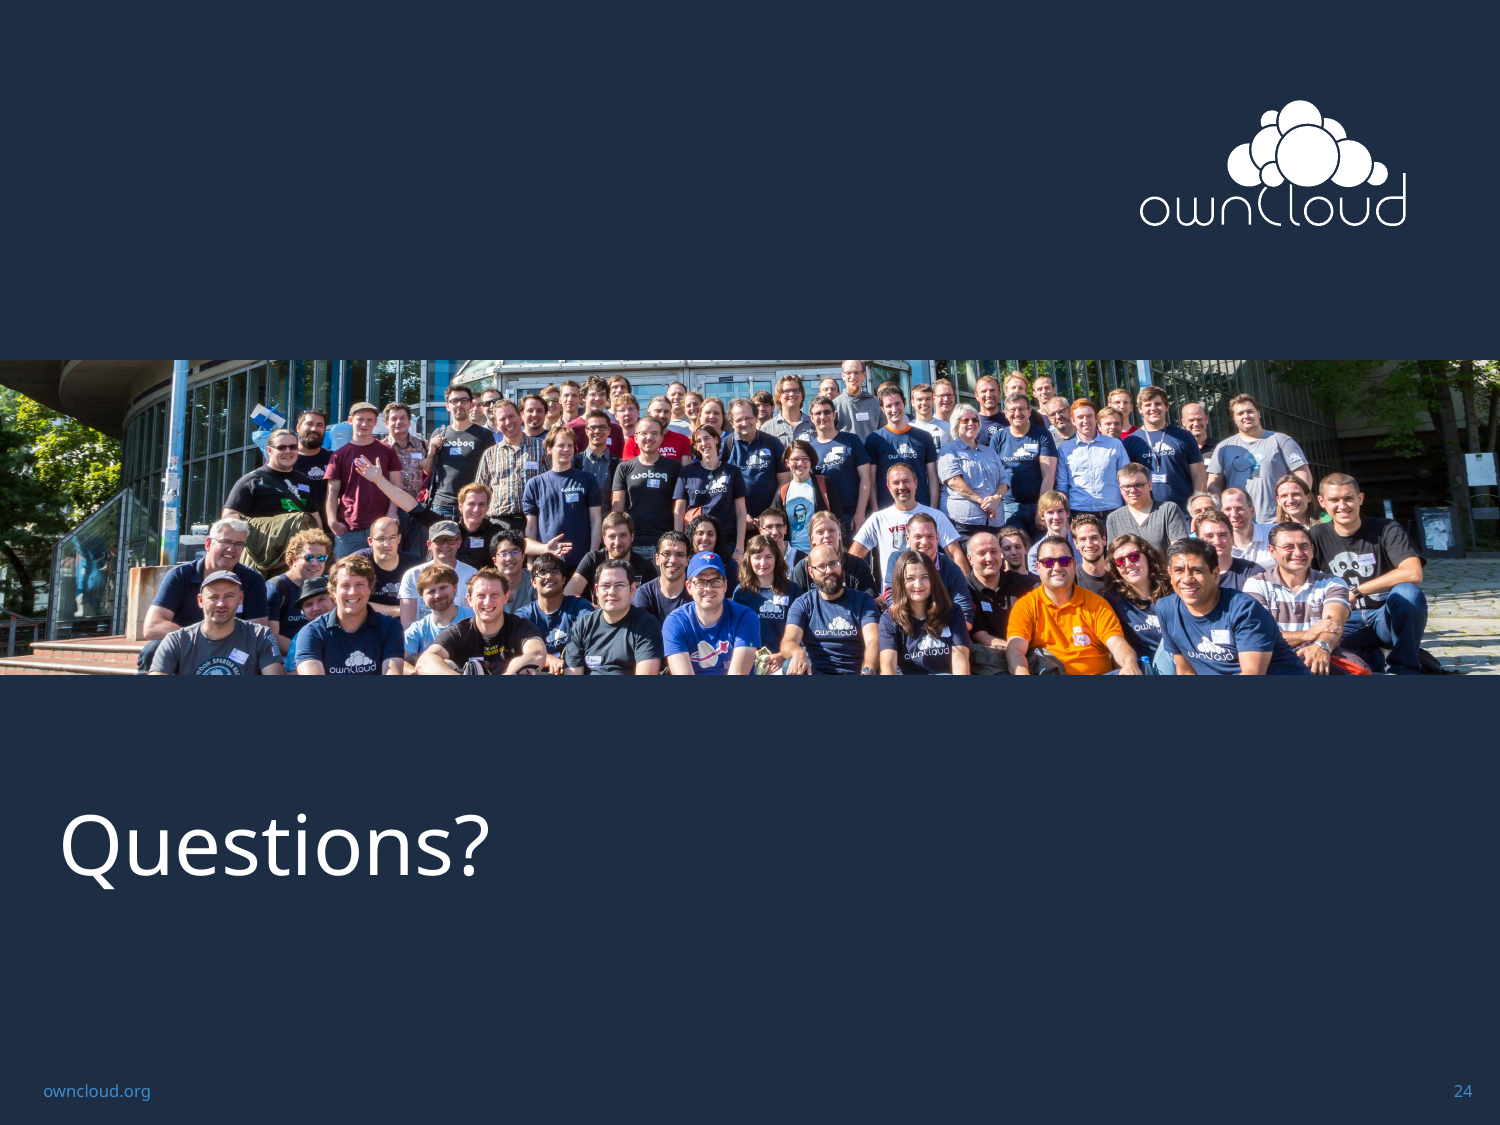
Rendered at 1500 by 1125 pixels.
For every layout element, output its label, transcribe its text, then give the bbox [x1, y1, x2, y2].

picture [0, 360, 1500, 675]
title Questions? [58, 754, 1427, 942]
